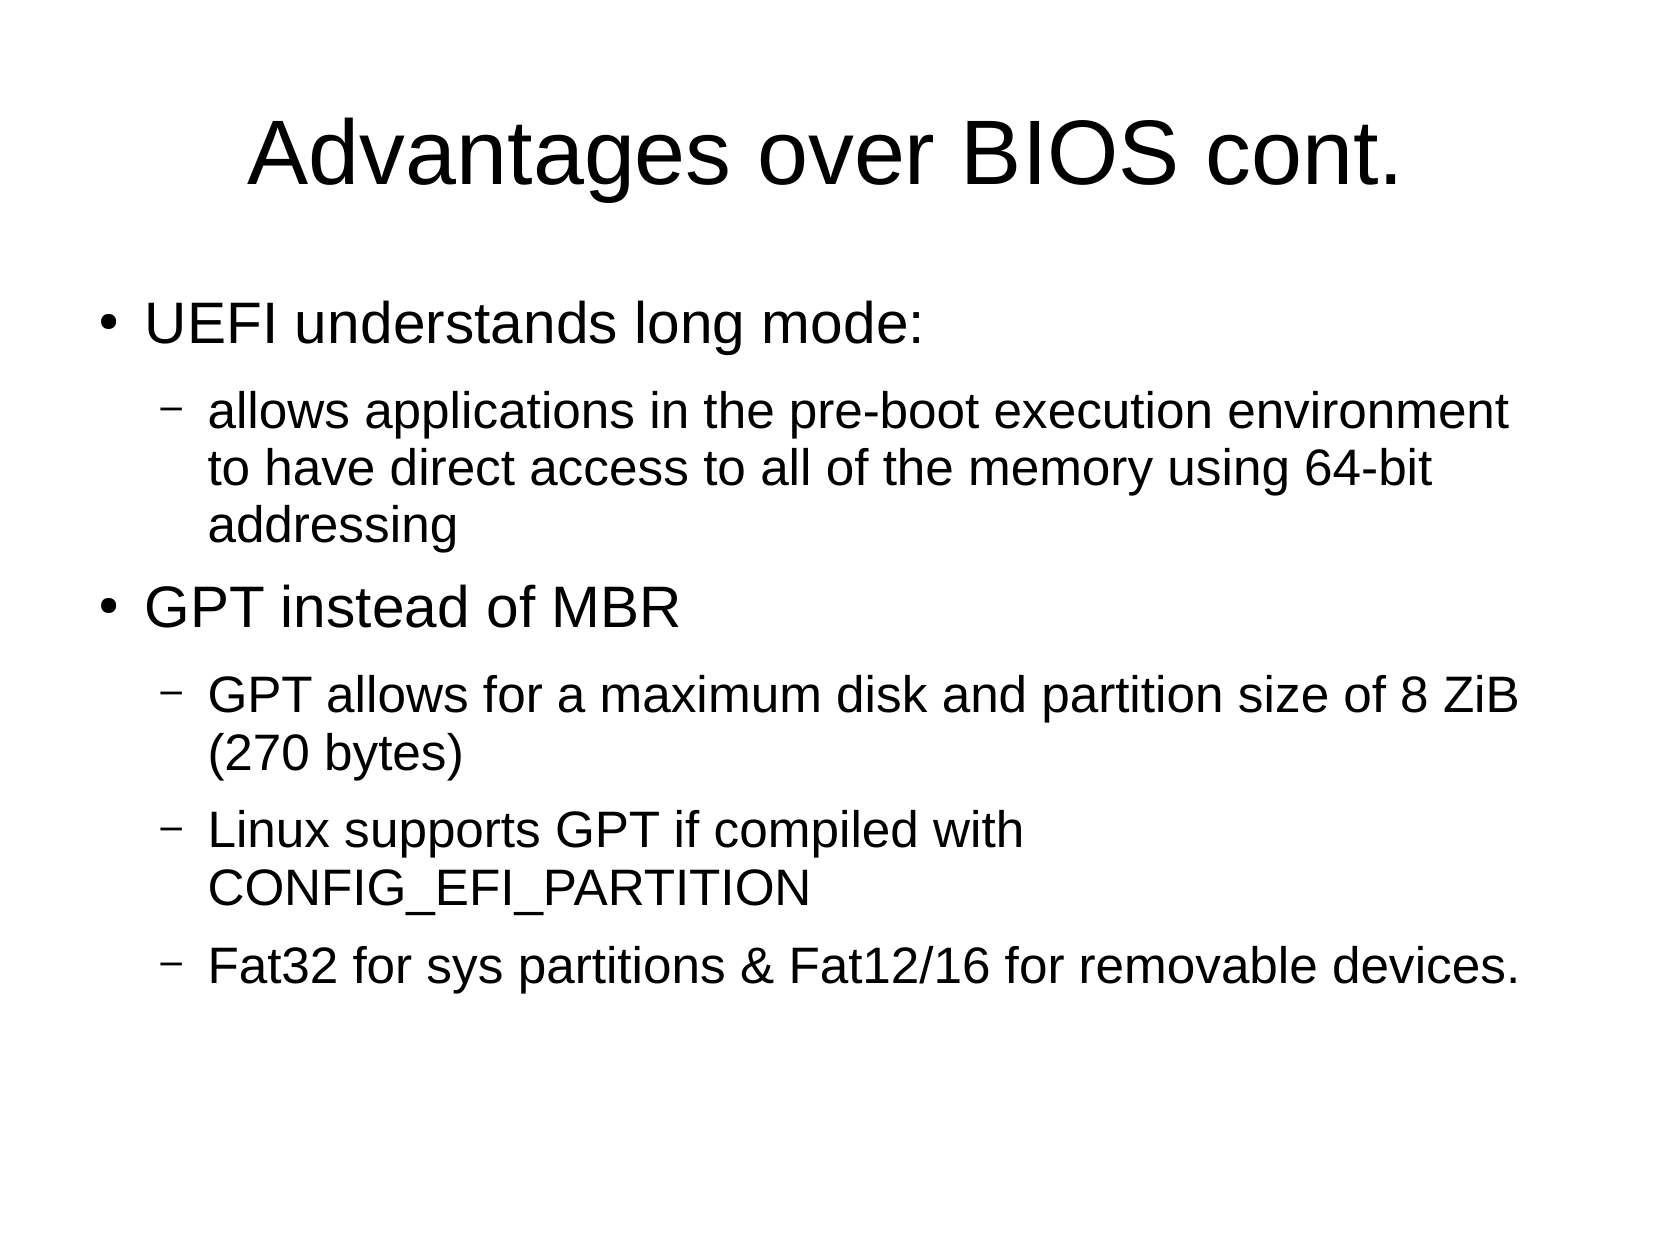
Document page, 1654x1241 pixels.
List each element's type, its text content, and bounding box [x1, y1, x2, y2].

title Advantages over BIOS cont. [82, 49, 1571, 257]
list UEFI understands long mode: allows applications in the pre-boot execution environment to have direct access to all of the memory using 64-bit addressing GPT instead of MBR GPT allows for a maximum disk and partition size of 8 ZiB (270 bytes) Linux supports GPT if compiled with CONFIG_EFI_PARTITION Fat32 for sys partitions & Fat12/16 for removable devices. [82, 290, 1538, 1010]
